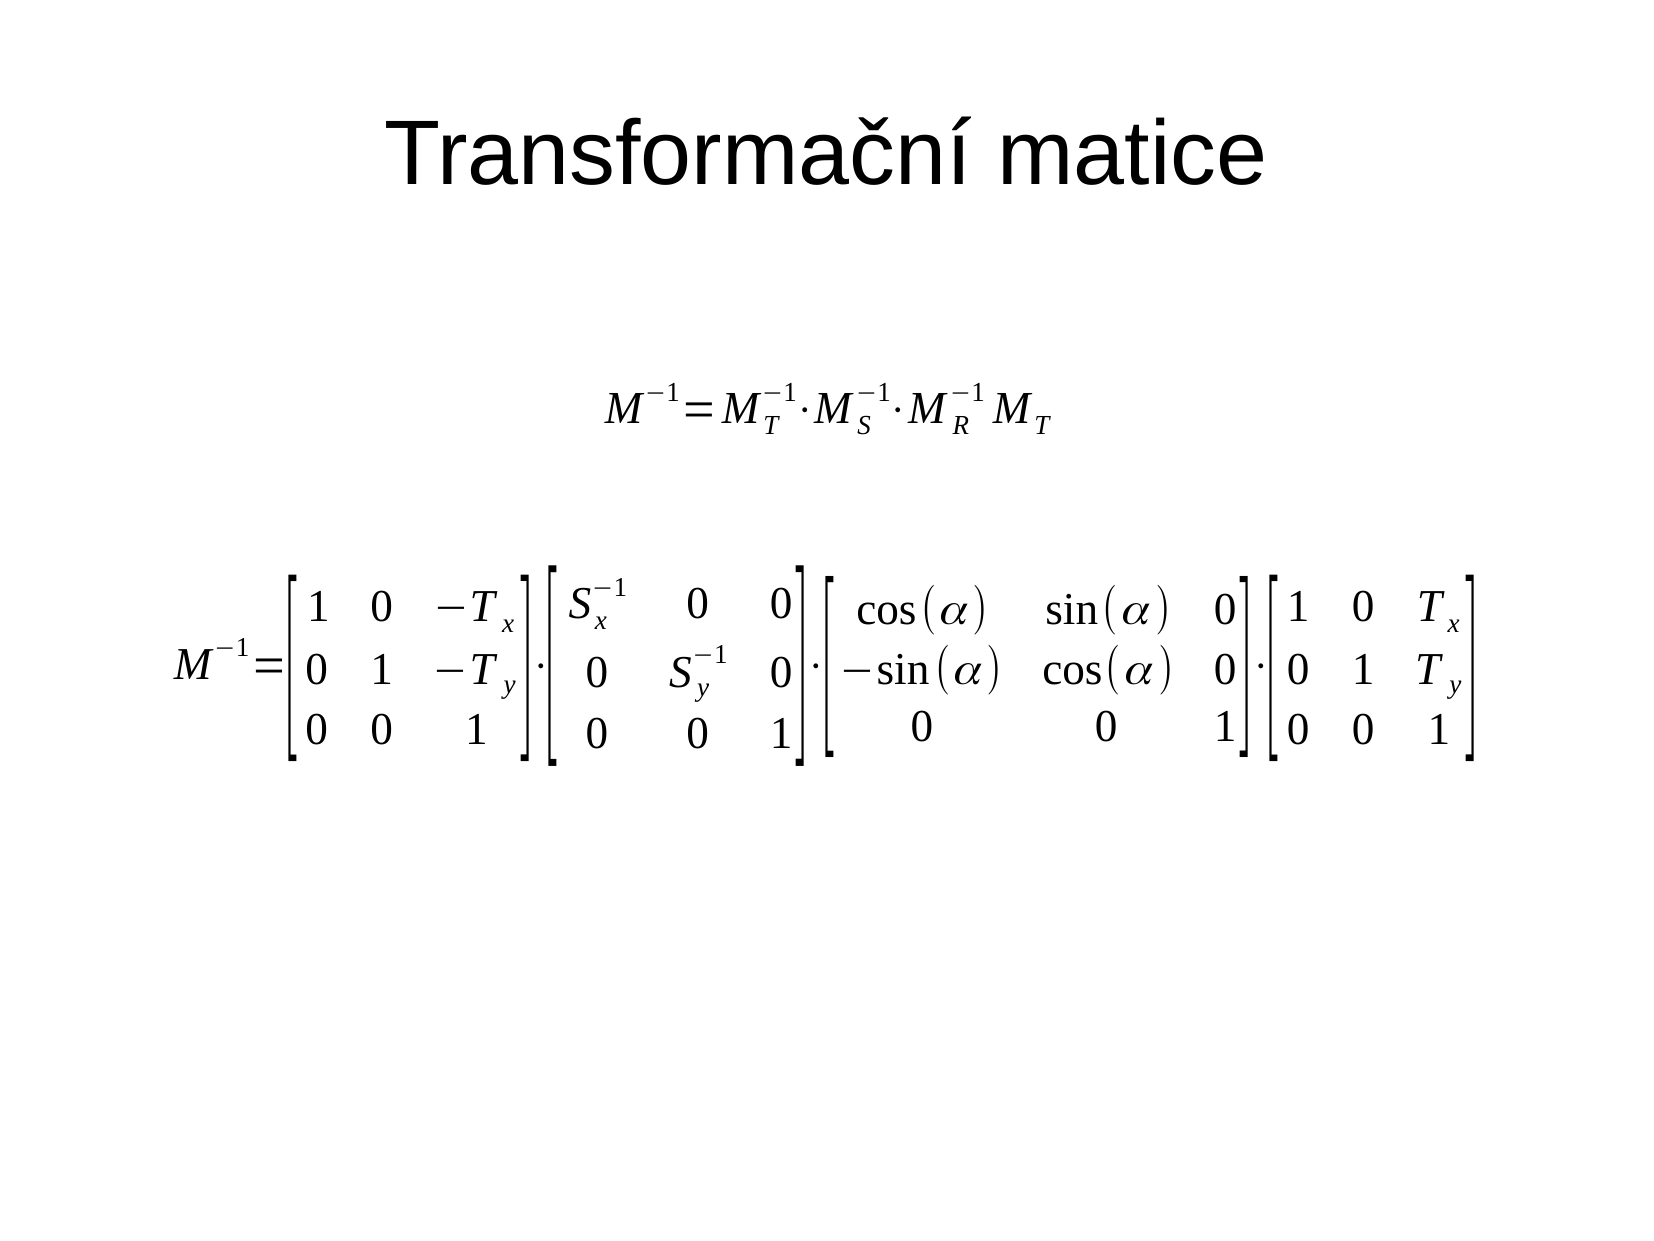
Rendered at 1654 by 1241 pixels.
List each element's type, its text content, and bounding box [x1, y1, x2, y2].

chart [164, 562, 1489, 768]
title Transformační matice [82, 49, 1571, 257]
chart [595, 376, 1059, 441]
